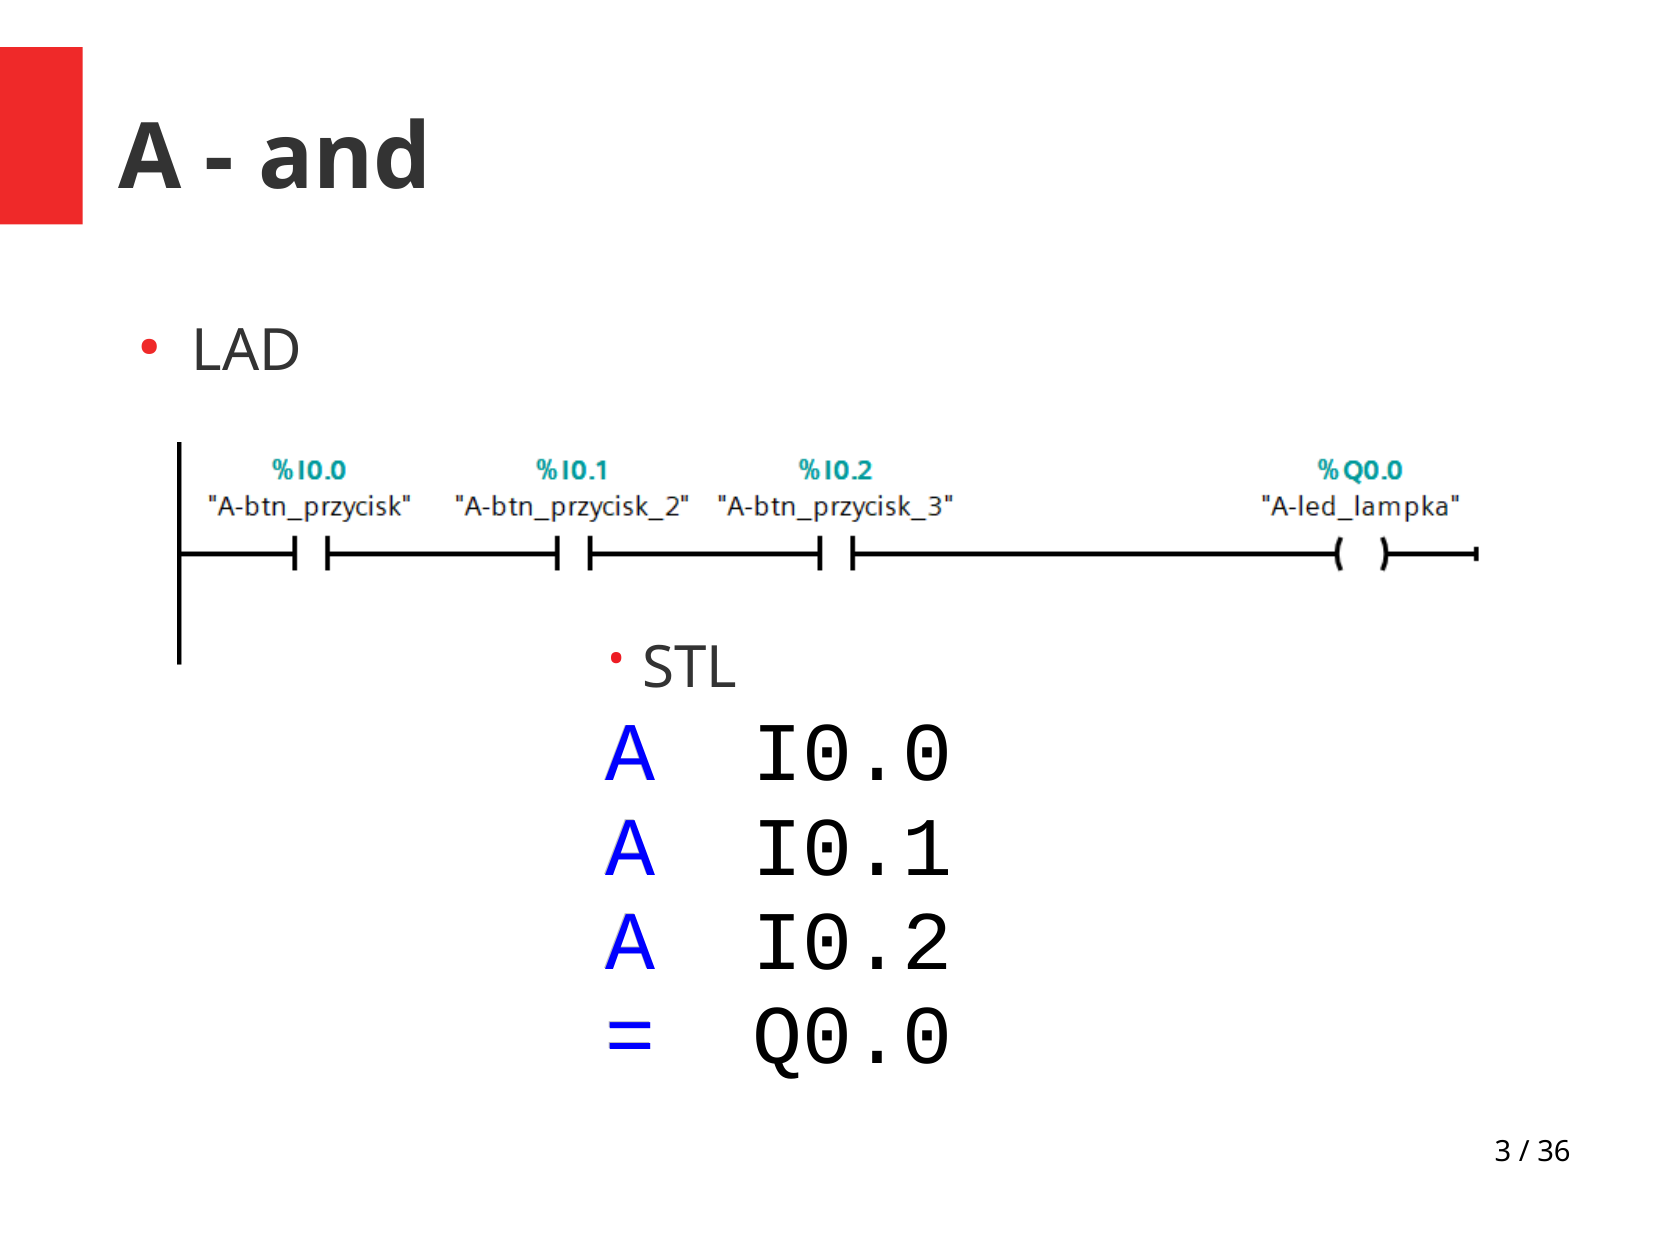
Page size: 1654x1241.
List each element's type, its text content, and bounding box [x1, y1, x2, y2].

title A - and [118, 49, 1571, 257]
picture [177, 442, 1493, 668]
list LAD [121, 308, 1539, 392]
text_box · STL A I0.0 A I0.1 A I0.2 = Q0.0 [590, 590, 968, 1096]
